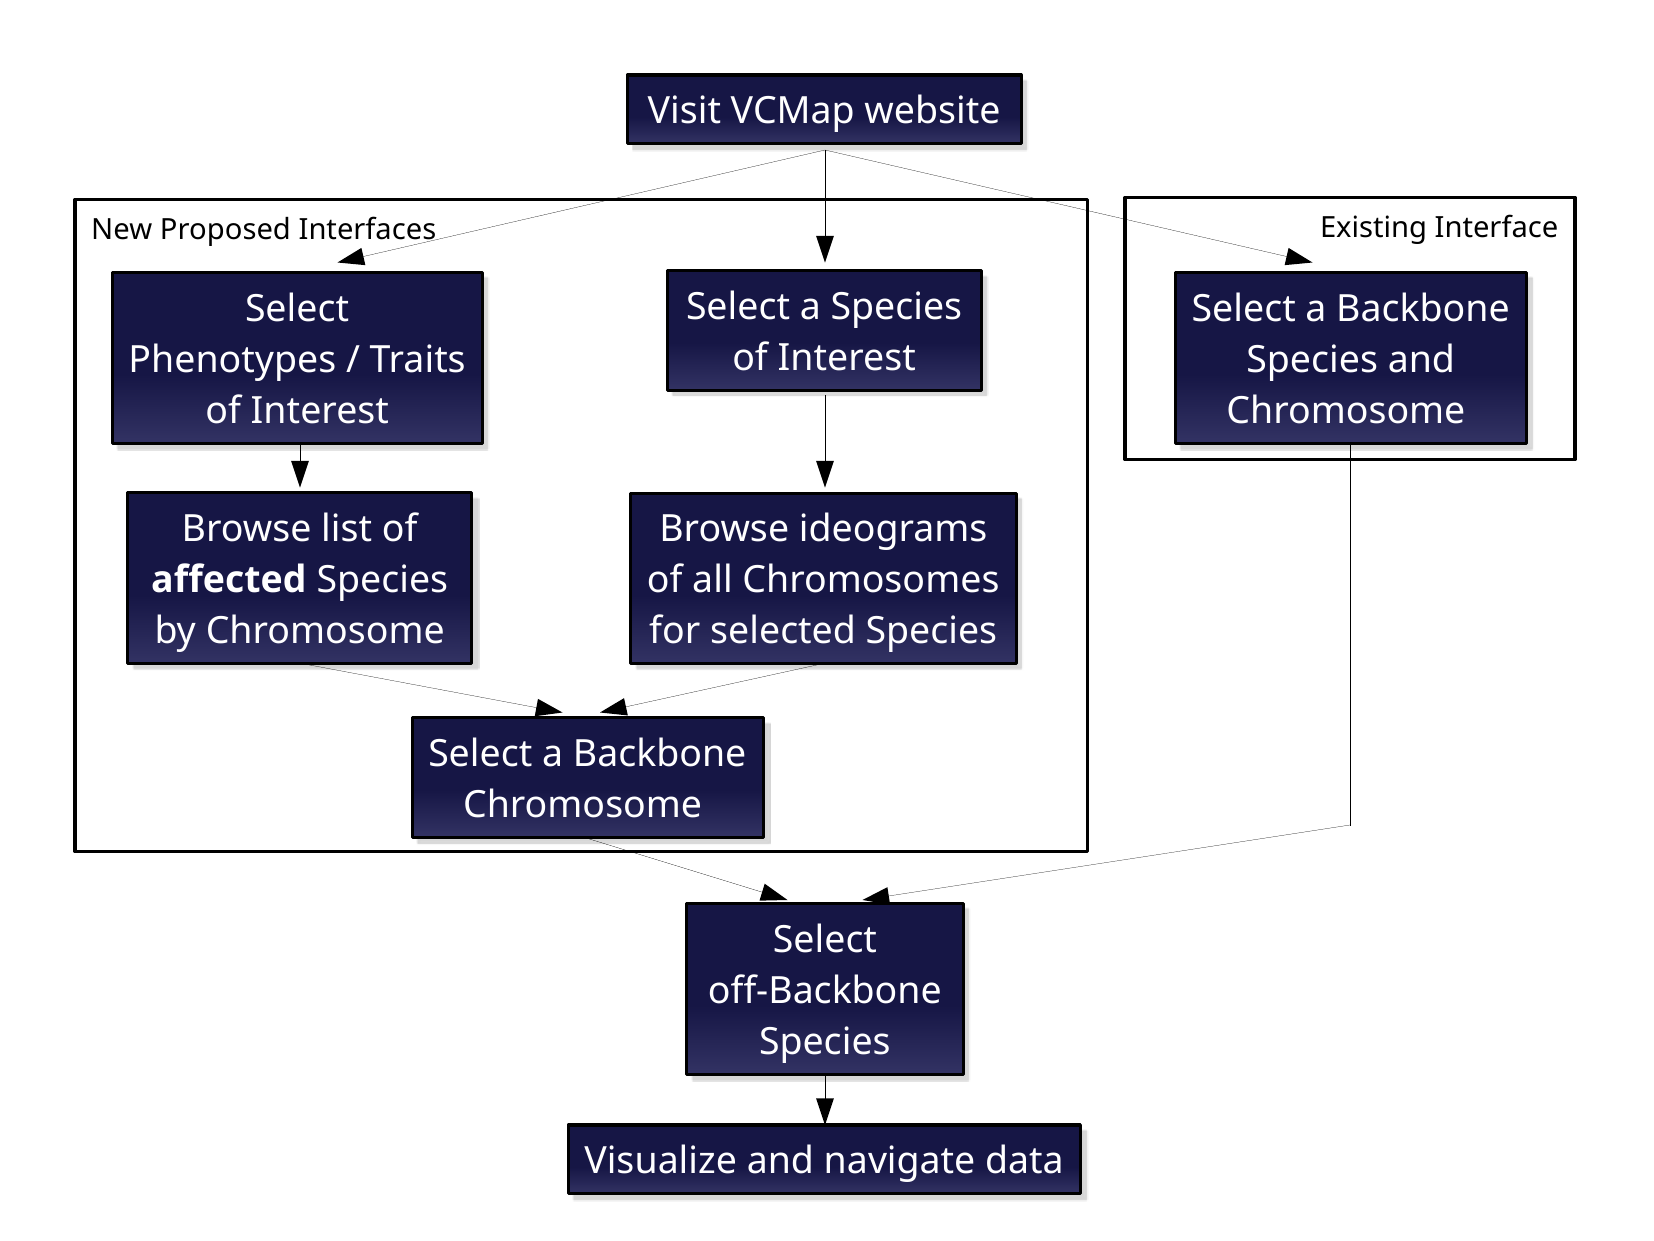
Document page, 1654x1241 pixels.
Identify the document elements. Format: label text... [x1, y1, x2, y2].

text_box Visualize and navigate data [574, 1125, 1075, 1193]
text_box New Proposed Interfaces [1043, 199, 1088, 210]
text_box Existing Interface [1125, 197, 1576, 460]
text_box New Proposed Interfaces [75, 199, 1088, 852]
text_box Visit VCMap website [627, 75, 1022, 143]
text_box Select off-Backbone Species [686, 903, 964, 1070]
